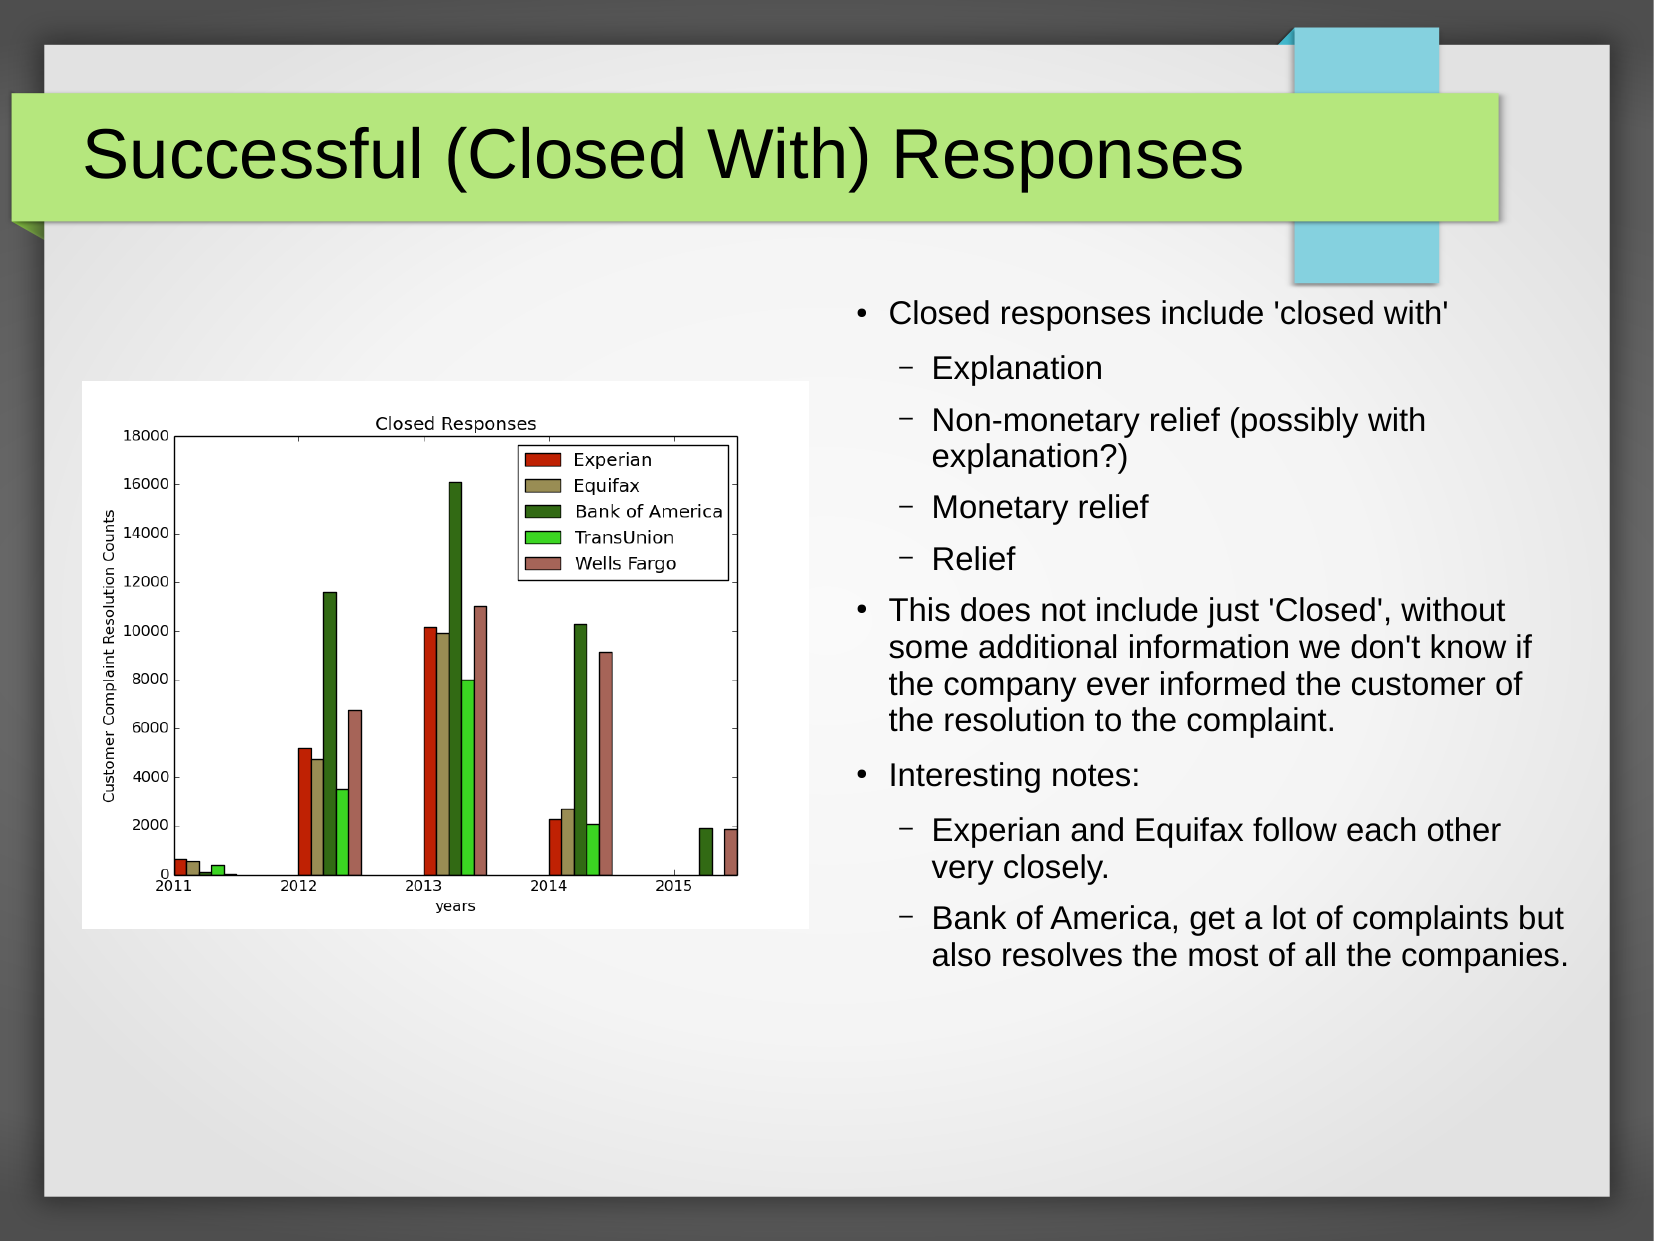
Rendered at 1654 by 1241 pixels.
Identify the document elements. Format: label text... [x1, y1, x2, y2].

list Closed responses include 'closed with' Explanation Non-monetary relief (possibly with explanation?) Monetary relief Relief This does not include just 'Closed', without some additional information we don't know if the company ever informed the customer of the resolution to the complaint. Interesting notes: Experian and Equifax follow each other very closely. Bank of America, get a lot of complaints but also resolves the most of all the companies. [845, 295, 1572, 1015]
picture [0, 0, 1654, 1241]
title Successful (Closed With) Responses [82, 94, 1264, 213]
